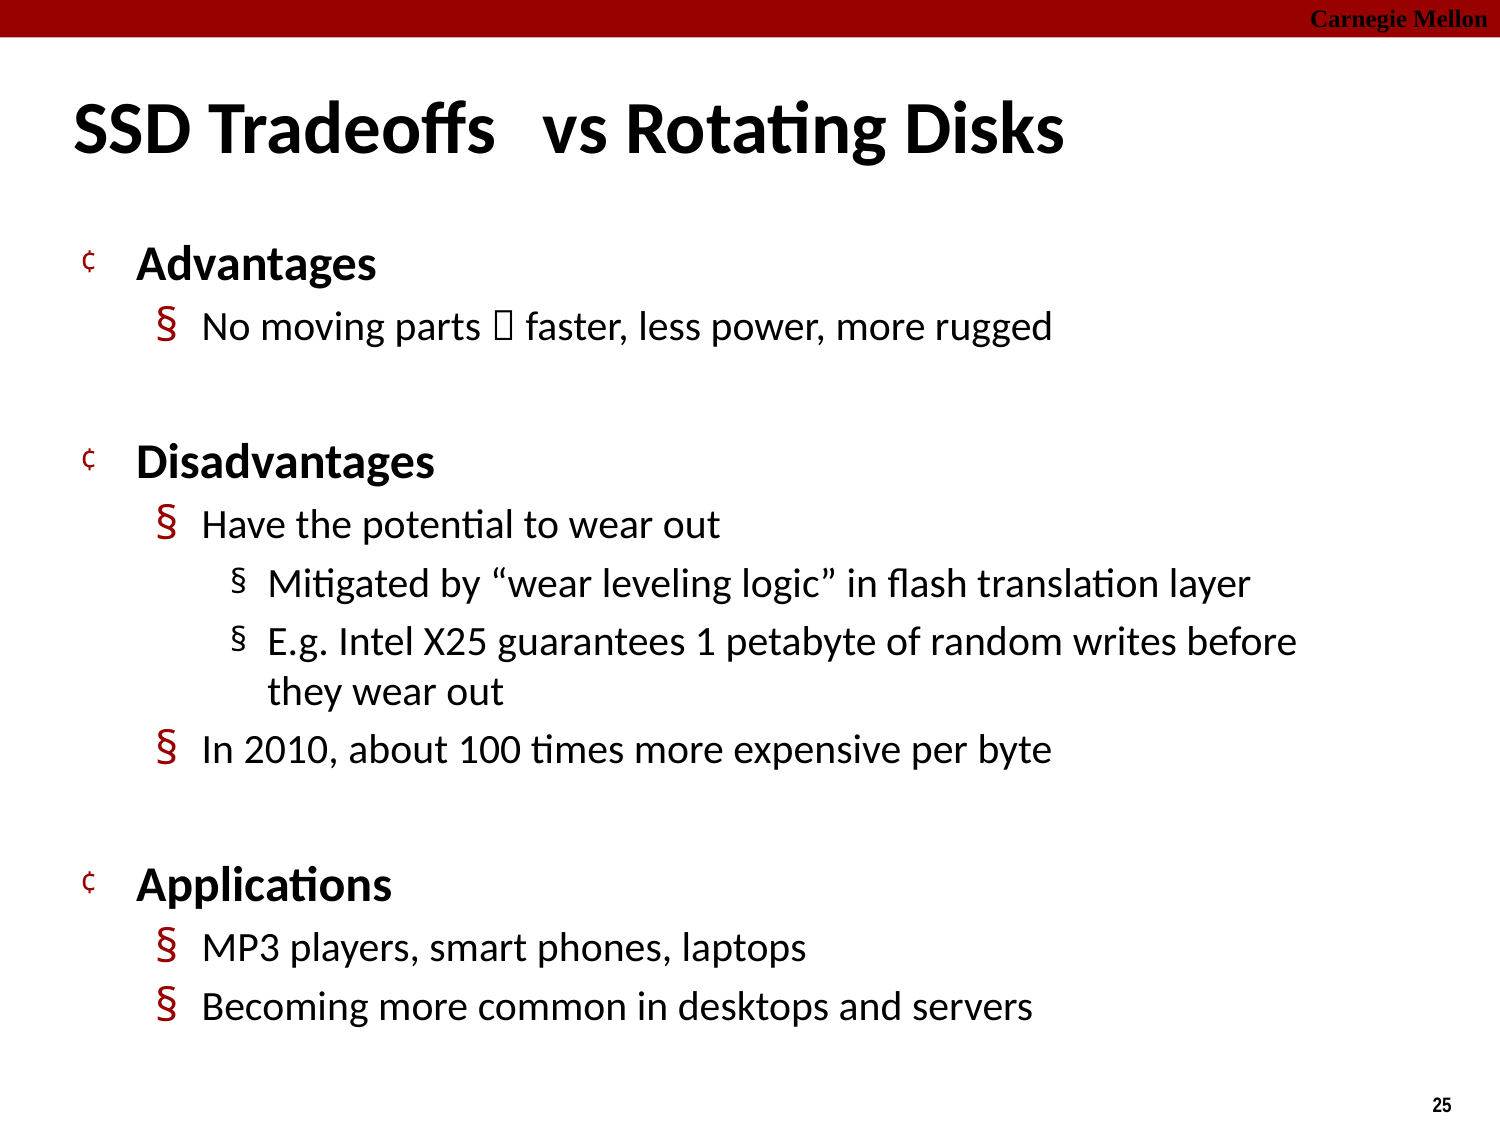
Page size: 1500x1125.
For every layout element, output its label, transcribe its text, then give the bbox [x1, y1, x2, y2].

list Advantages No moving parts  faster, less power, more rugged Disadvantages Have the potential to wear out Mitigated by “wear leveling logic” in flash translation layer E.g. Intel X25 guarantees 1 petabyte of random writes before they wear out In 2010, about 100 times more expensive per byte Applications MP3 players, smart phones, laptops Becoming more common in desktops and servers [65, 223, 1361, 1040]
title SSD Tradeoffs vs Rotating Disks [58, 71, 1304, 197]
